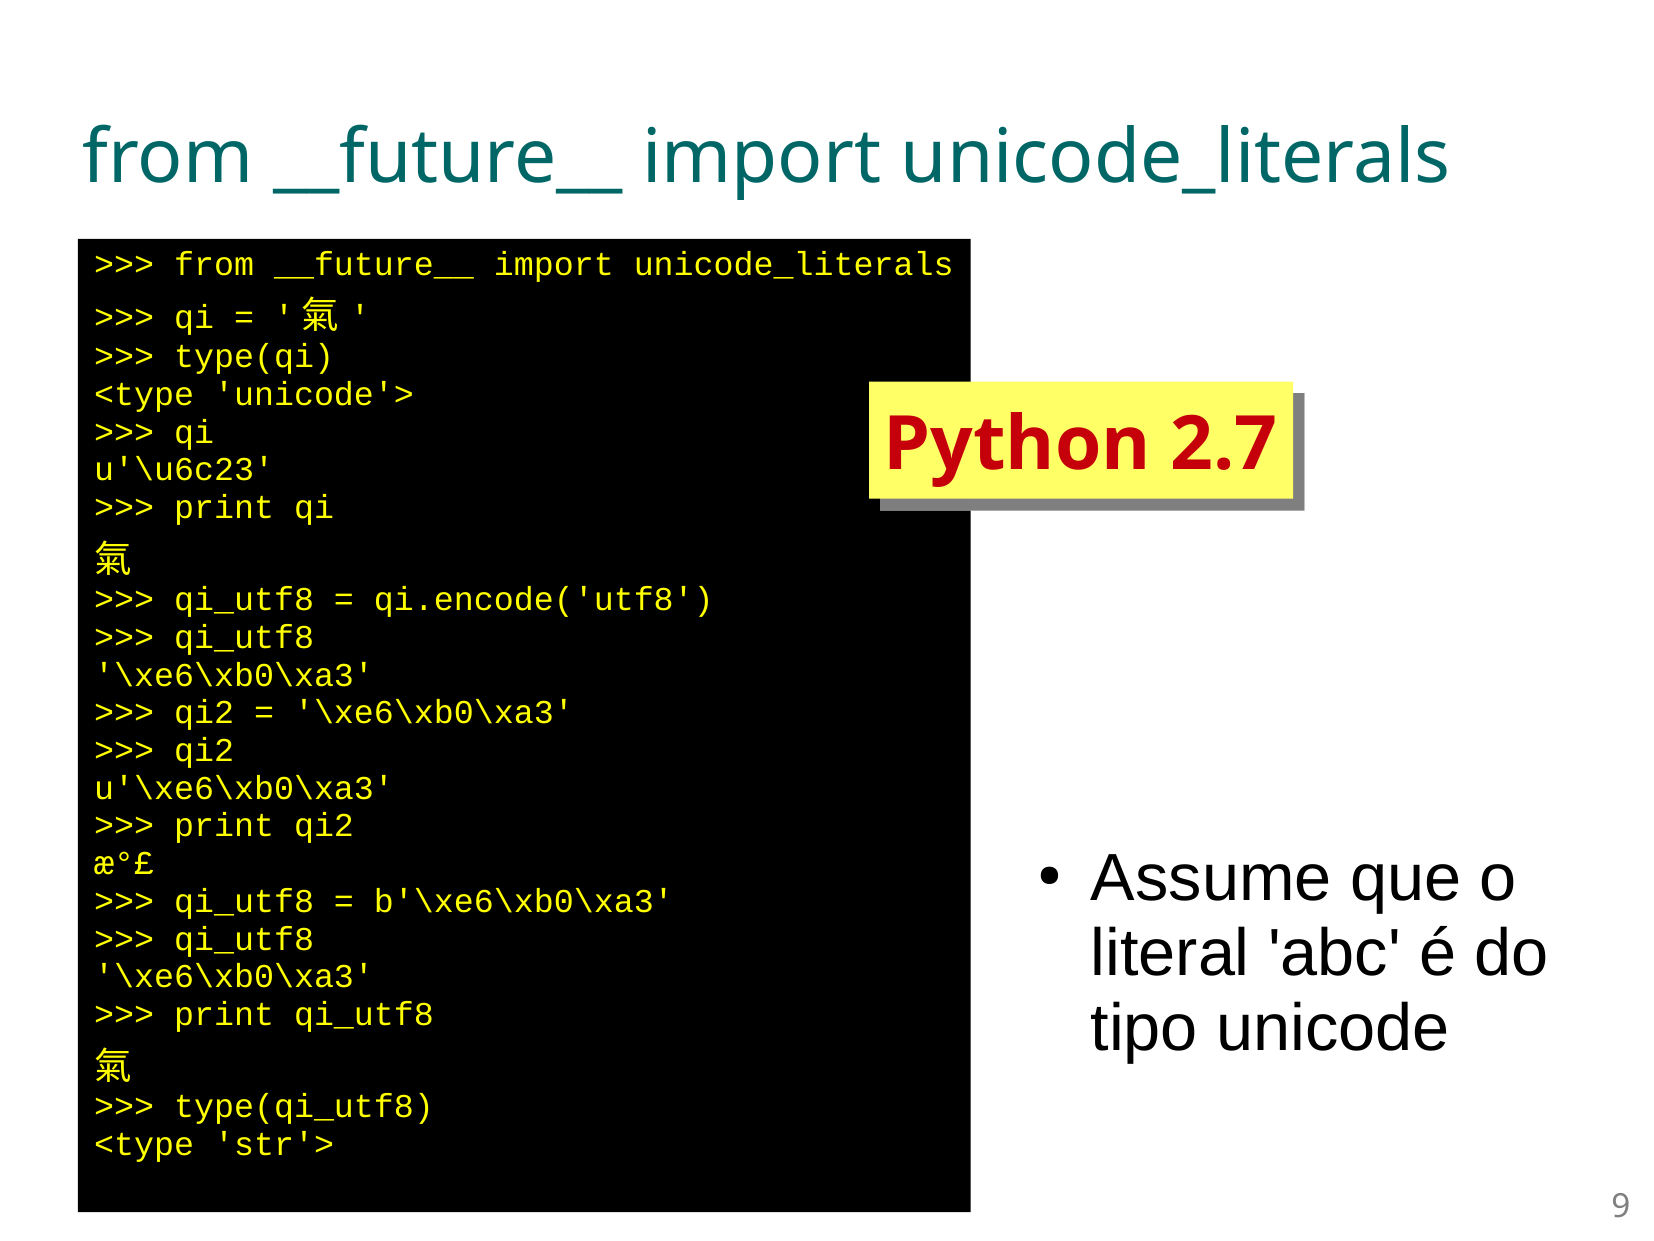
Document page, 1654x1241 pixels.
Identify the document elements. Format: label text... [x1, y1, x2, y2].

title from __future__ import unicode_literals [82, 49, 1571, 257]
text_box >>> from __future__ import unicode_literals >>> qi = '氣' >>> type(qi) <type 'unicode'> >>> qi u'\u6c23' >>> print qi 氣 >>> qi_utf8 = qi.encode('utf8') >>> qi_utf8 '\xe6\xb0\xa3' >>> qi2 = '\xe6\xb0\xa3' >>> qi2 u'\xe6\xb0\xa3' >>> print qi2 æ°£ >>> qi_utf8 = b'\xe6\xb0\xa3' >>> qi_utf8 '\xe6\xb0\xa3' >>> print qi_utf8 氣 >>> type(qi_utf8) <type 'str'> [77, 238, 970, 1201]
text_box [15, 1095, 376, 1231]
text_box Python 2.7 [869, 381, 1294, 499]
list Assume que o literal 'abc' é do tipo unicode [1020, 840, 1591, 1150]
